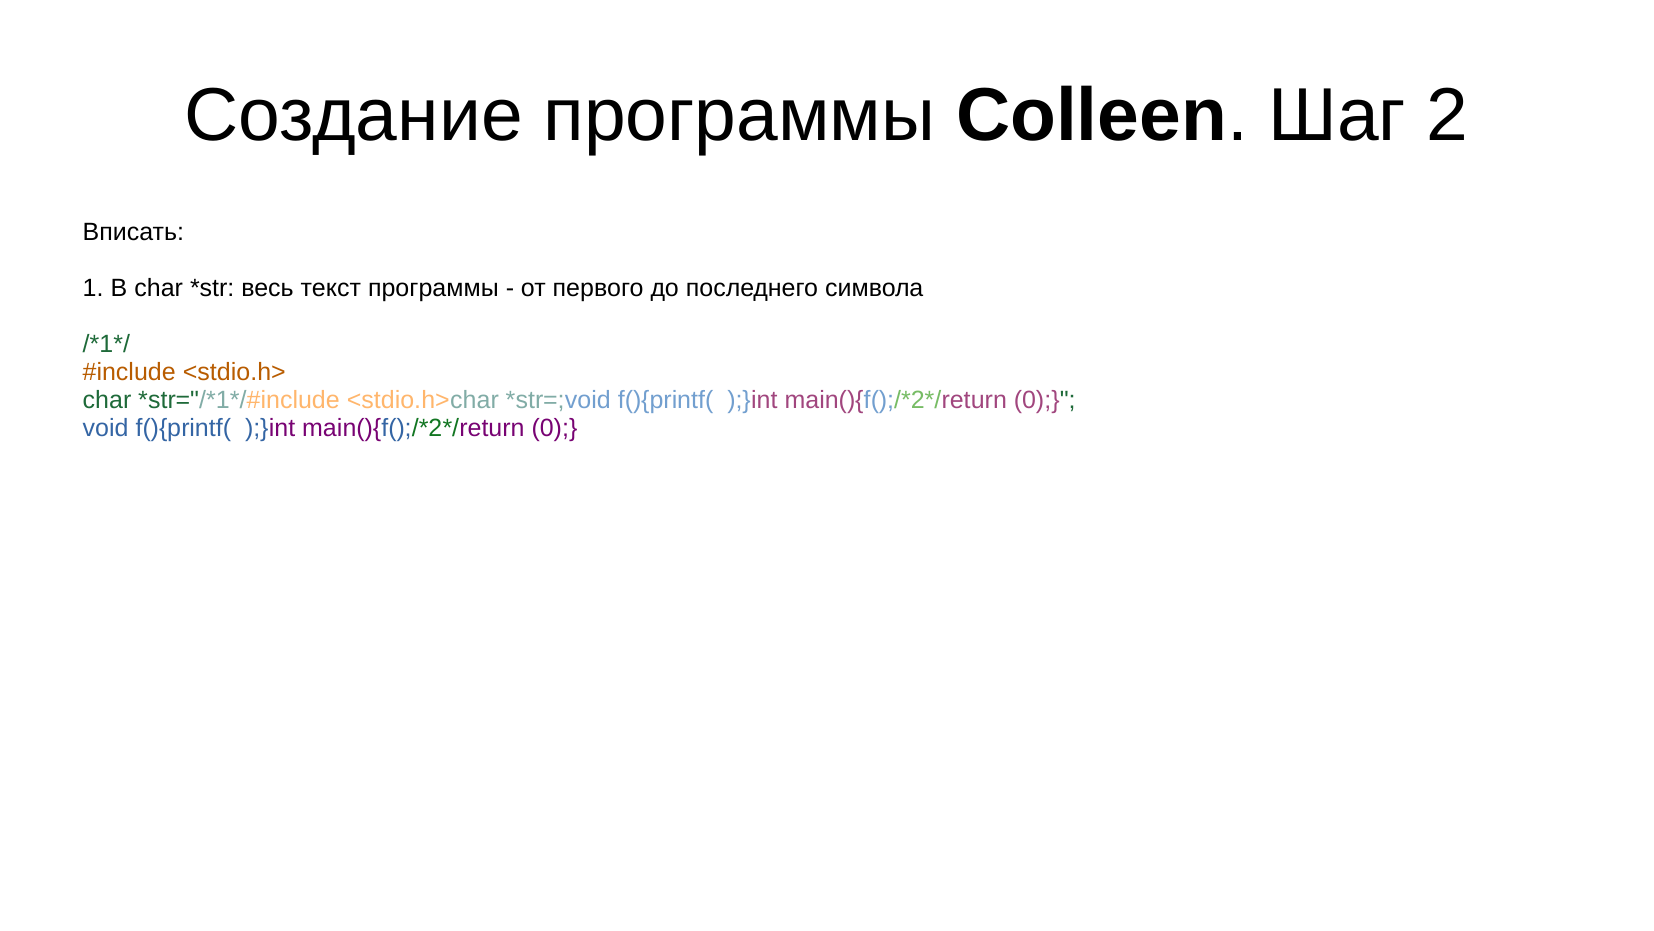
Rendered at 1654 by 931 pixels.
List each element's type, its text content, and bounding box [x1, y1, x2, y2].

title Создание программы Colleen. Шаг 2 [82, 37, 1571, 193]
subtitle Вписать: 1. В char *str: весь текст программы - от первого до последнего символа /*1*/ #include <stdio.h> char *str="/*1*/#include <stdio.h>char *str=;void f(){printf( );}int main(){f();/*2*/return (0);}"; void f(){printf( );}int main(){f();/*2*/return (0);} [82, 217, 1571, 758]
